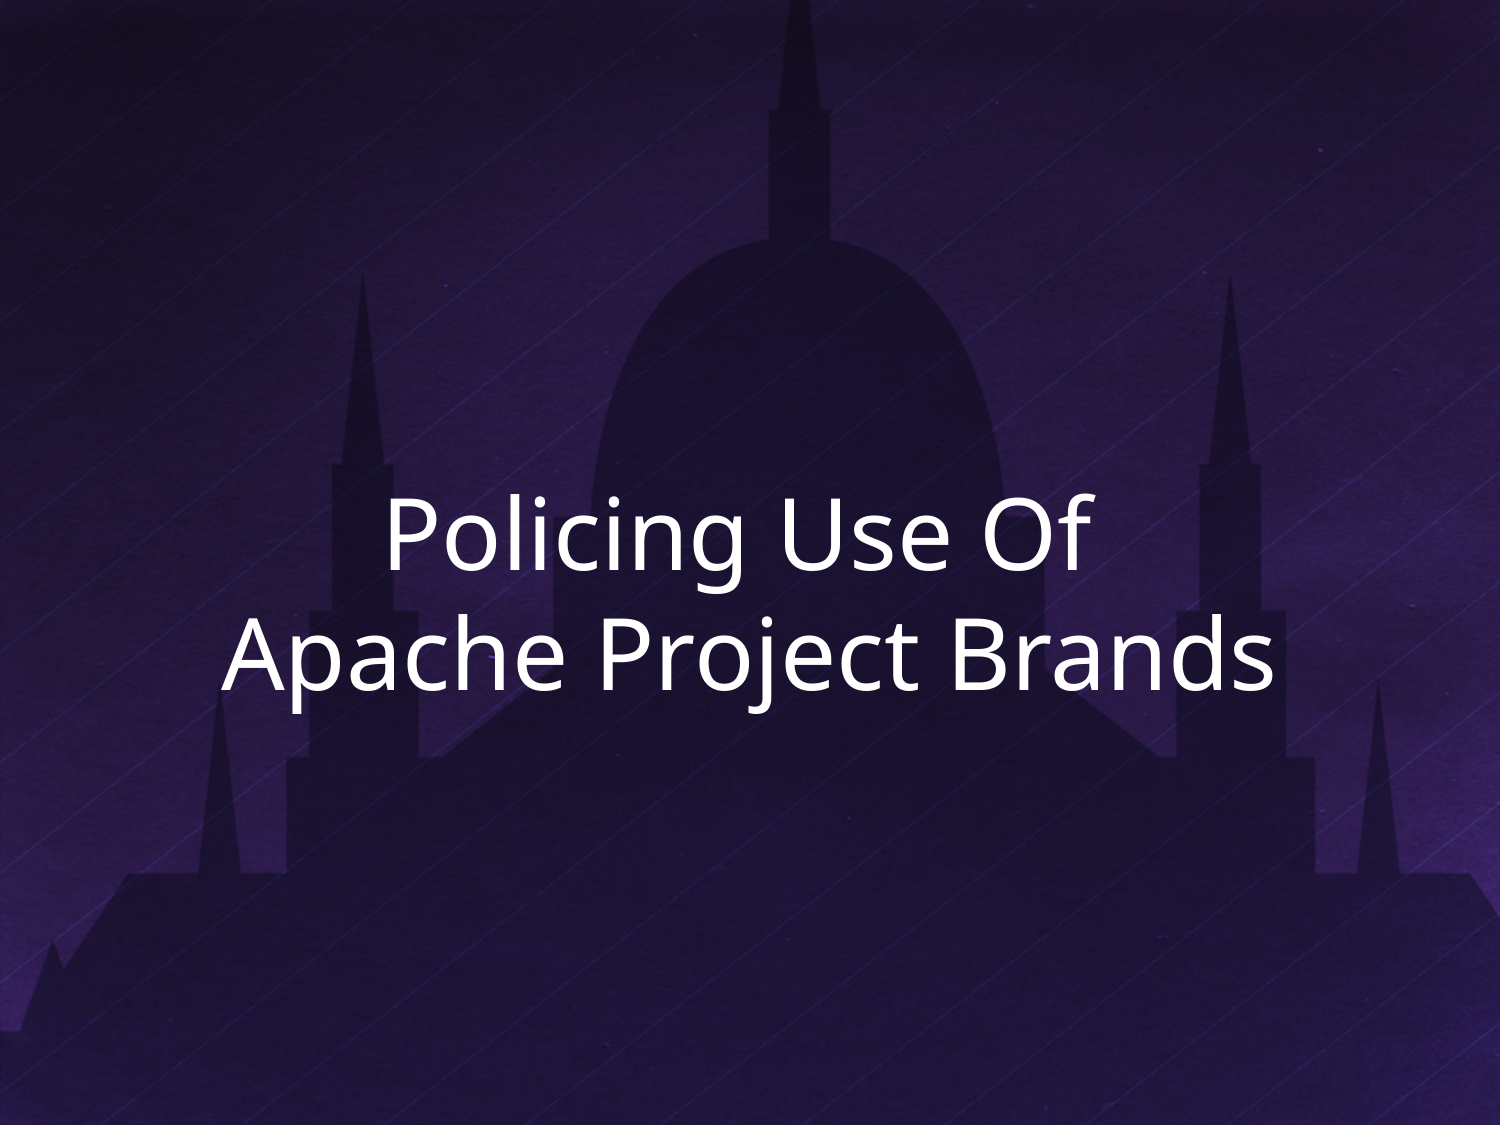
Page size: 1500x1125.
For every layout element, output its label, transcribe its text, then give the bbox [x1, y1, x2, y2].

picture [0, 0, 1500, 1125]
title Policing Use Of Apache Project Brands [112, 470, 1388, 712]
